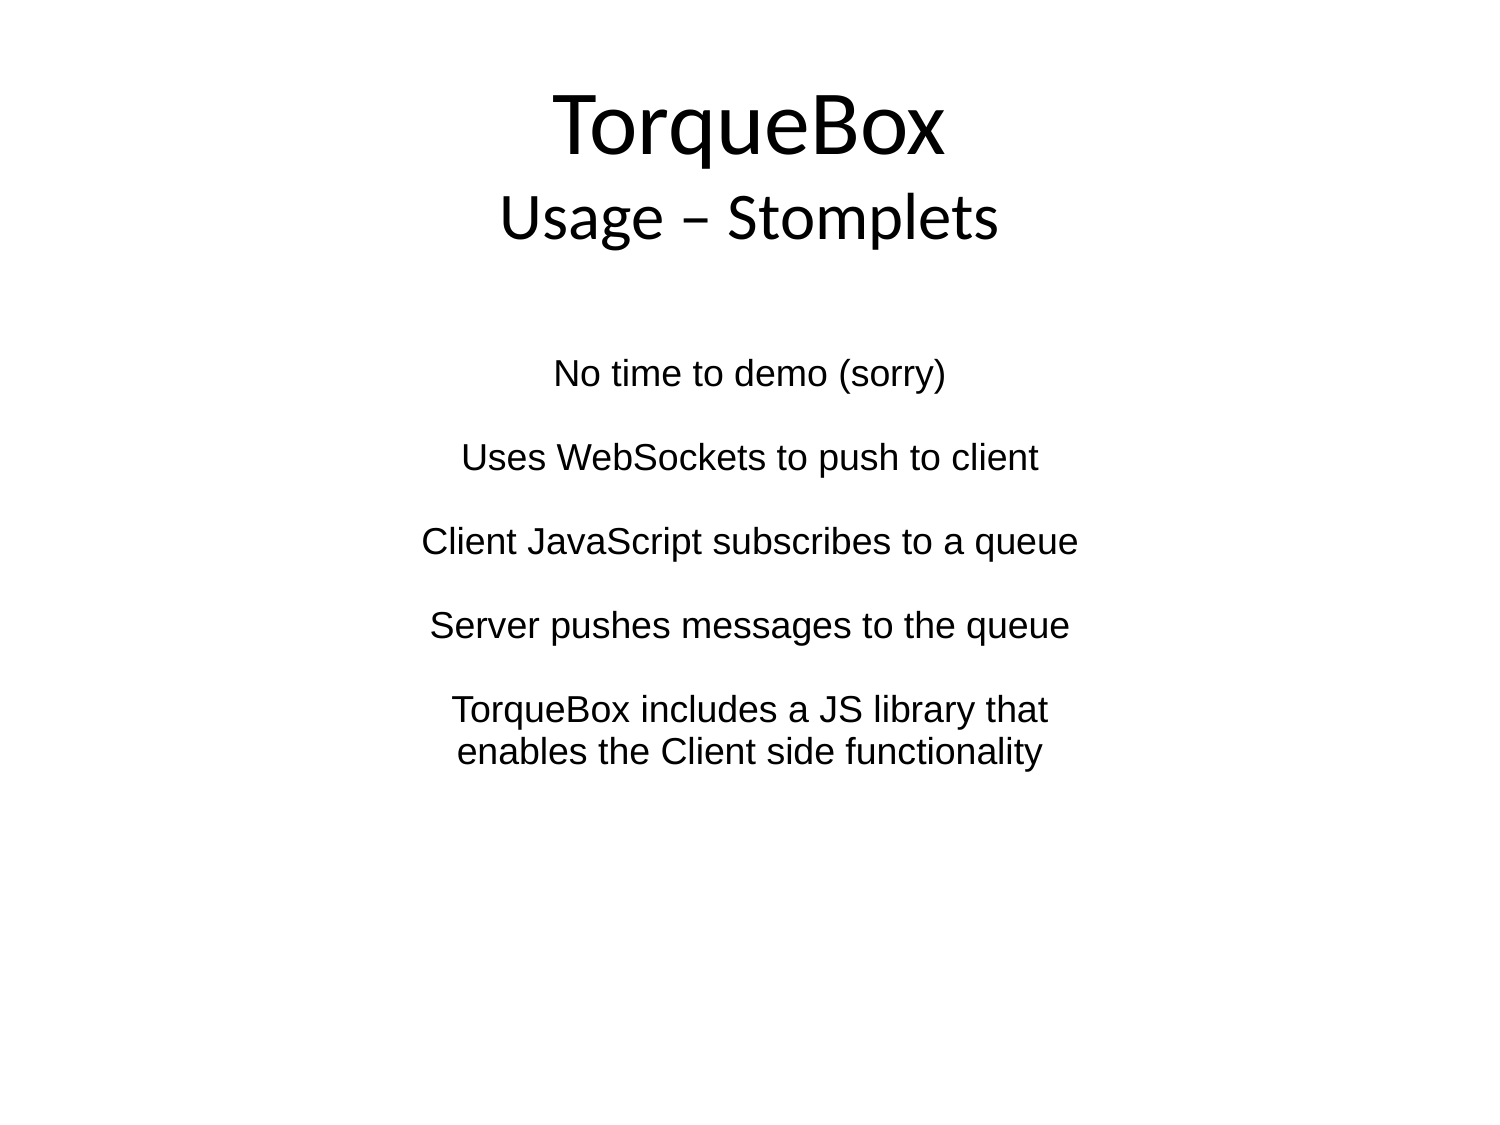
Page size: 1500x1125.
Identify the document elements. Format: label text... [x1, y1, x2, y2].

text_box No time to demo (sorry) Uses WebSockets to push to client Client JavaScript subscribes to a queue Server pushes messages to the queue TorqueBox includes a JS library that enables the Client side functionality [367, 345, 1133, 780]
title TorqueBox Usage – Stomplets [75, 45, 1425, 271]
